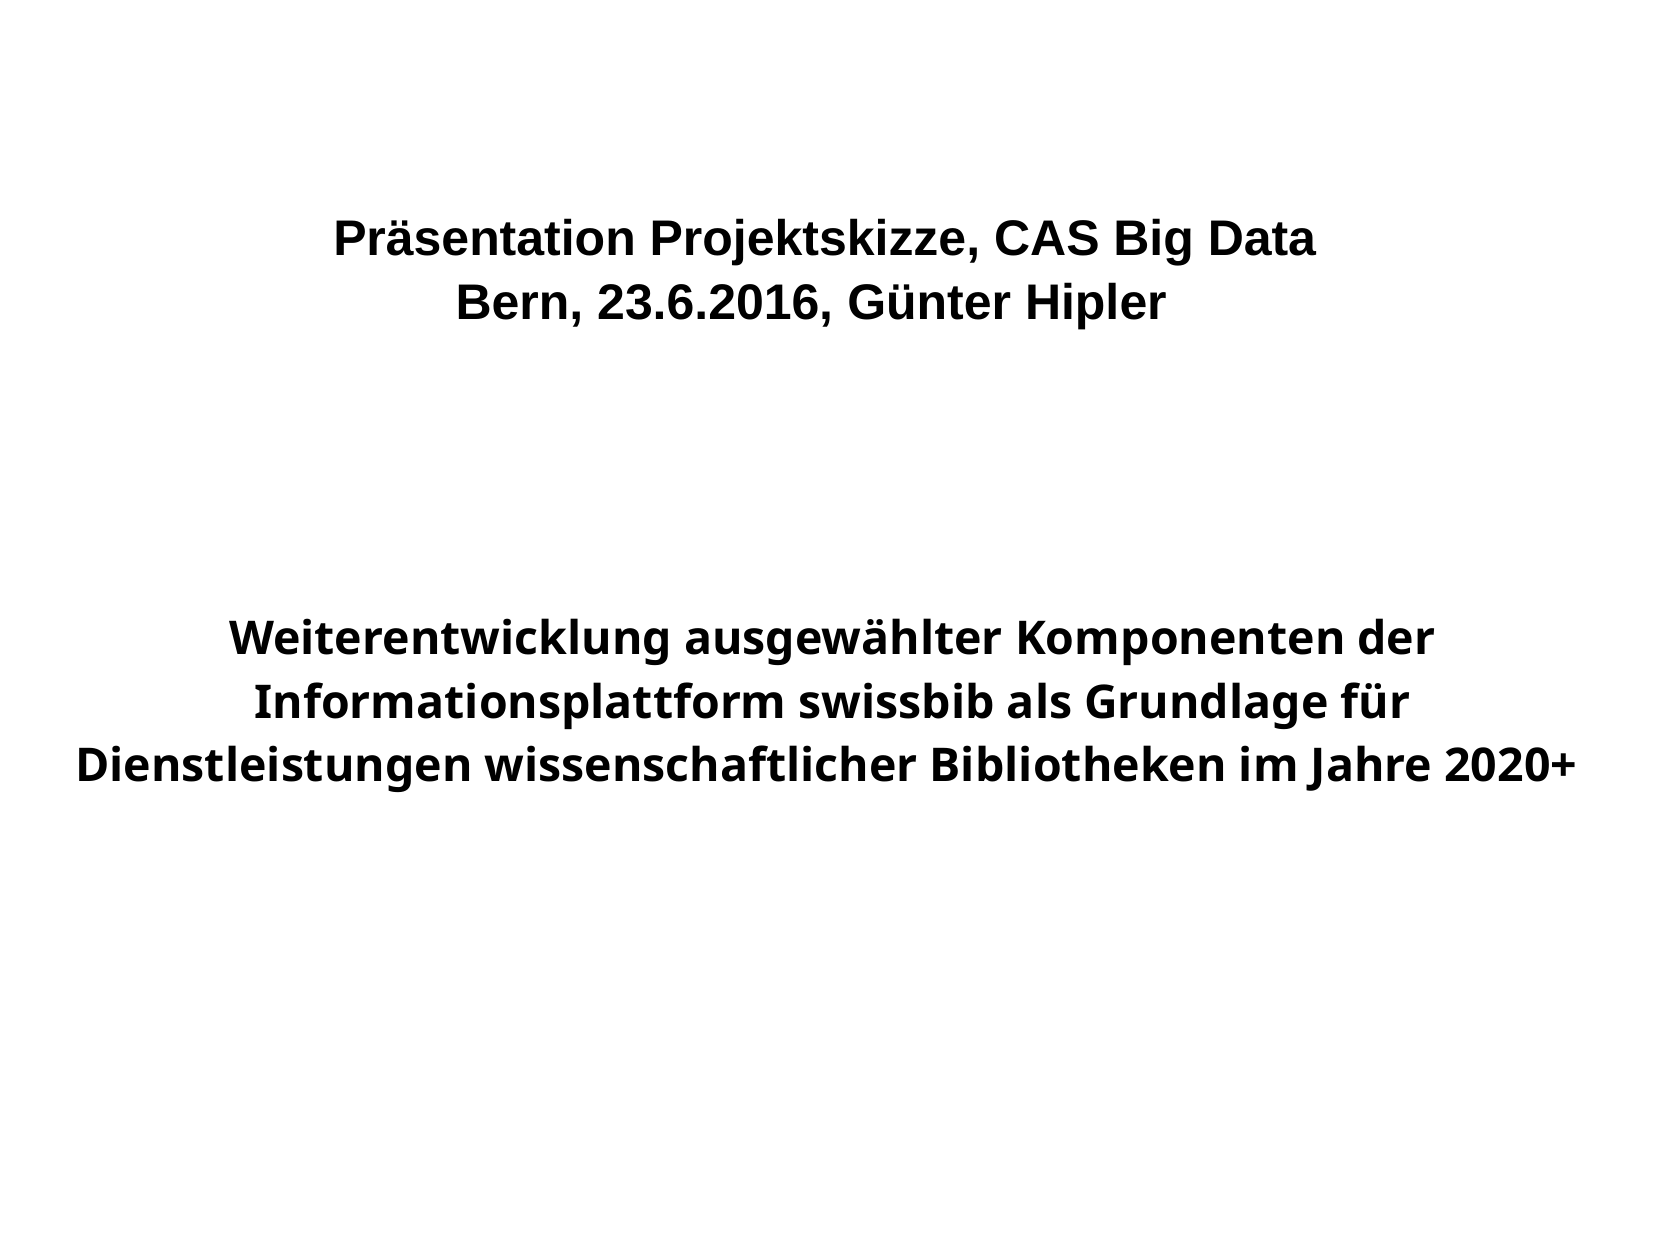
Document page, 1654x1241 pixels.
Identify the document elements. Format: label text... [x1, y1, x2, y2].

list Weiterentwicklung ausgewählter Komponenten der Informationsplattform swissbib als Grundlage für Dienstleistungen wissenschaftlicher Bibliotheken im Jahre 2020+ [75, 525, 1591, 927]
list Präsentation Projektskizze, CAS Big Data Bern, 23.6.2016, Günter Hipler [45, 120, 1606, 481]
